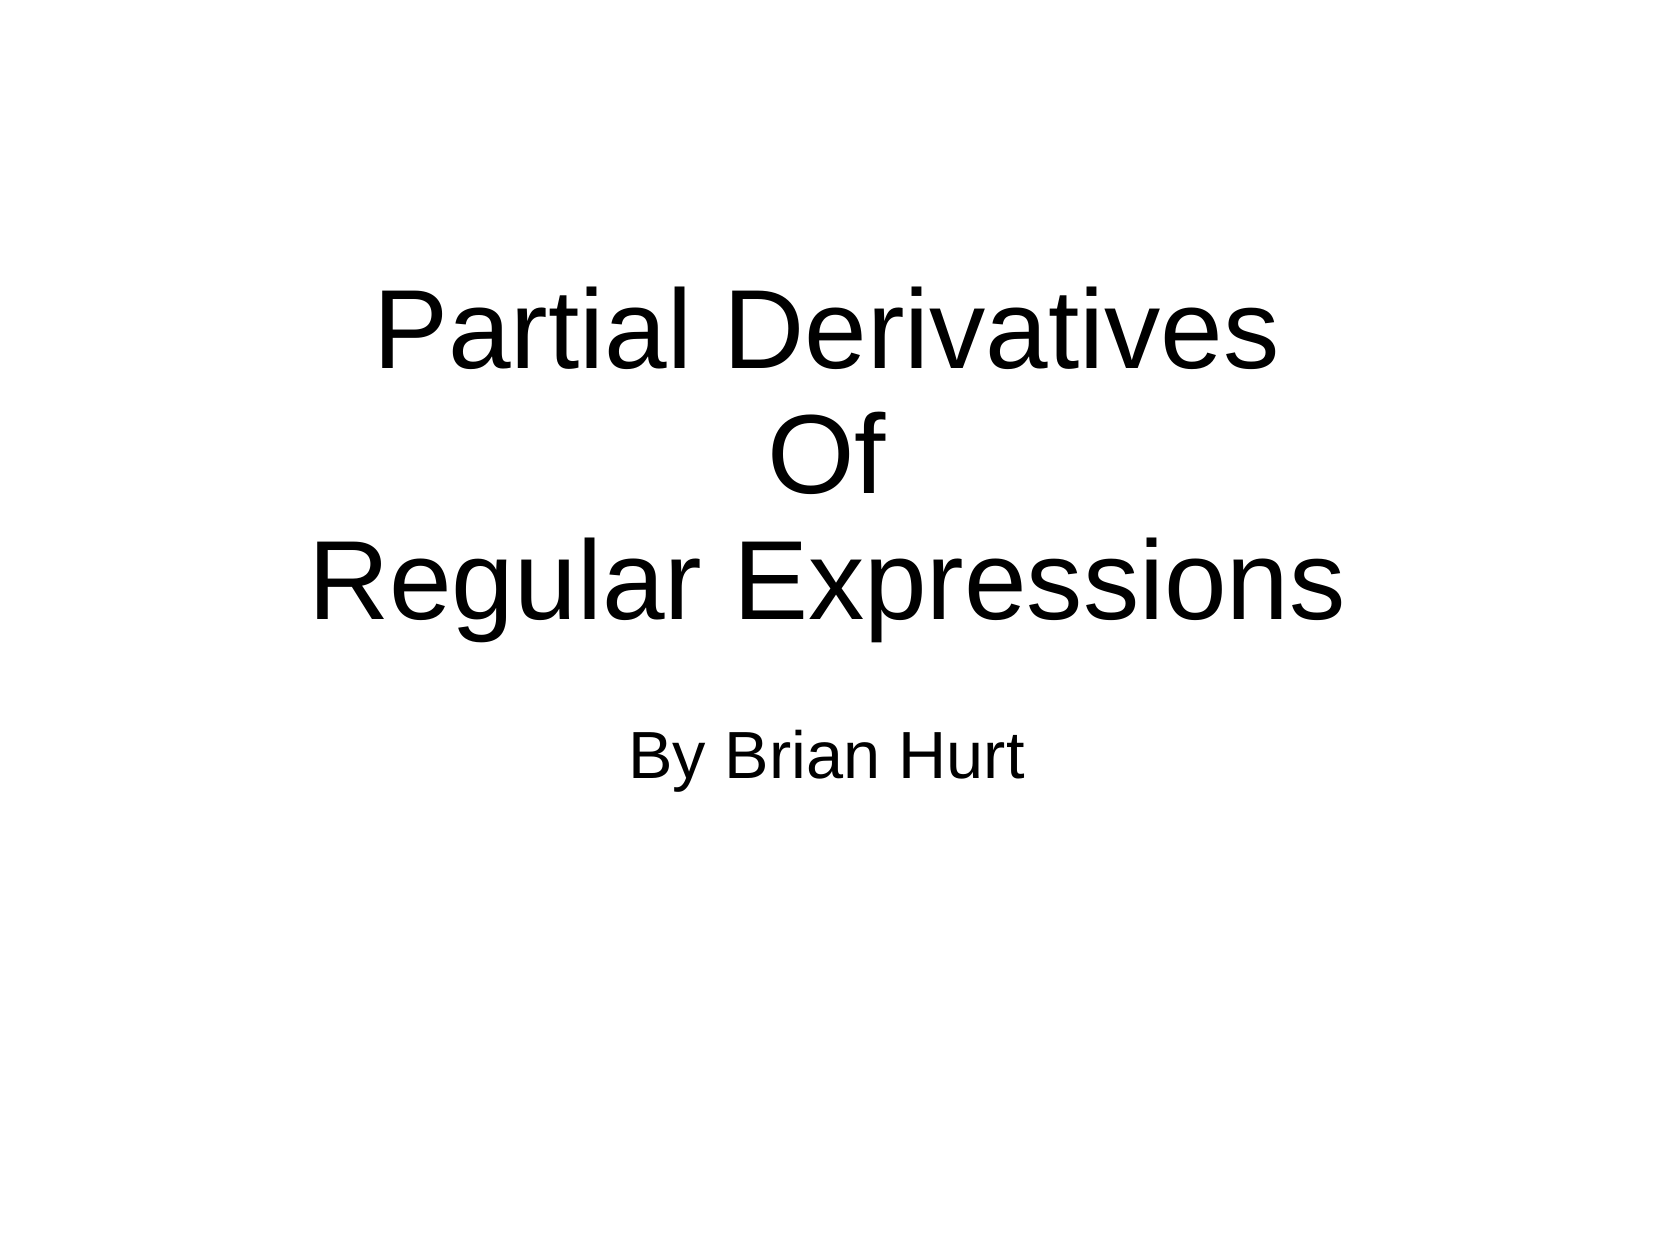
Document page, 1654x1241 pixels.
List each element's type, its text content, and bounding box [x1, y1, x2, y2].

subtitle Partial Derivatives Of Regular Expressions By Brian Hurt [82, 49, 1571, 1010]
